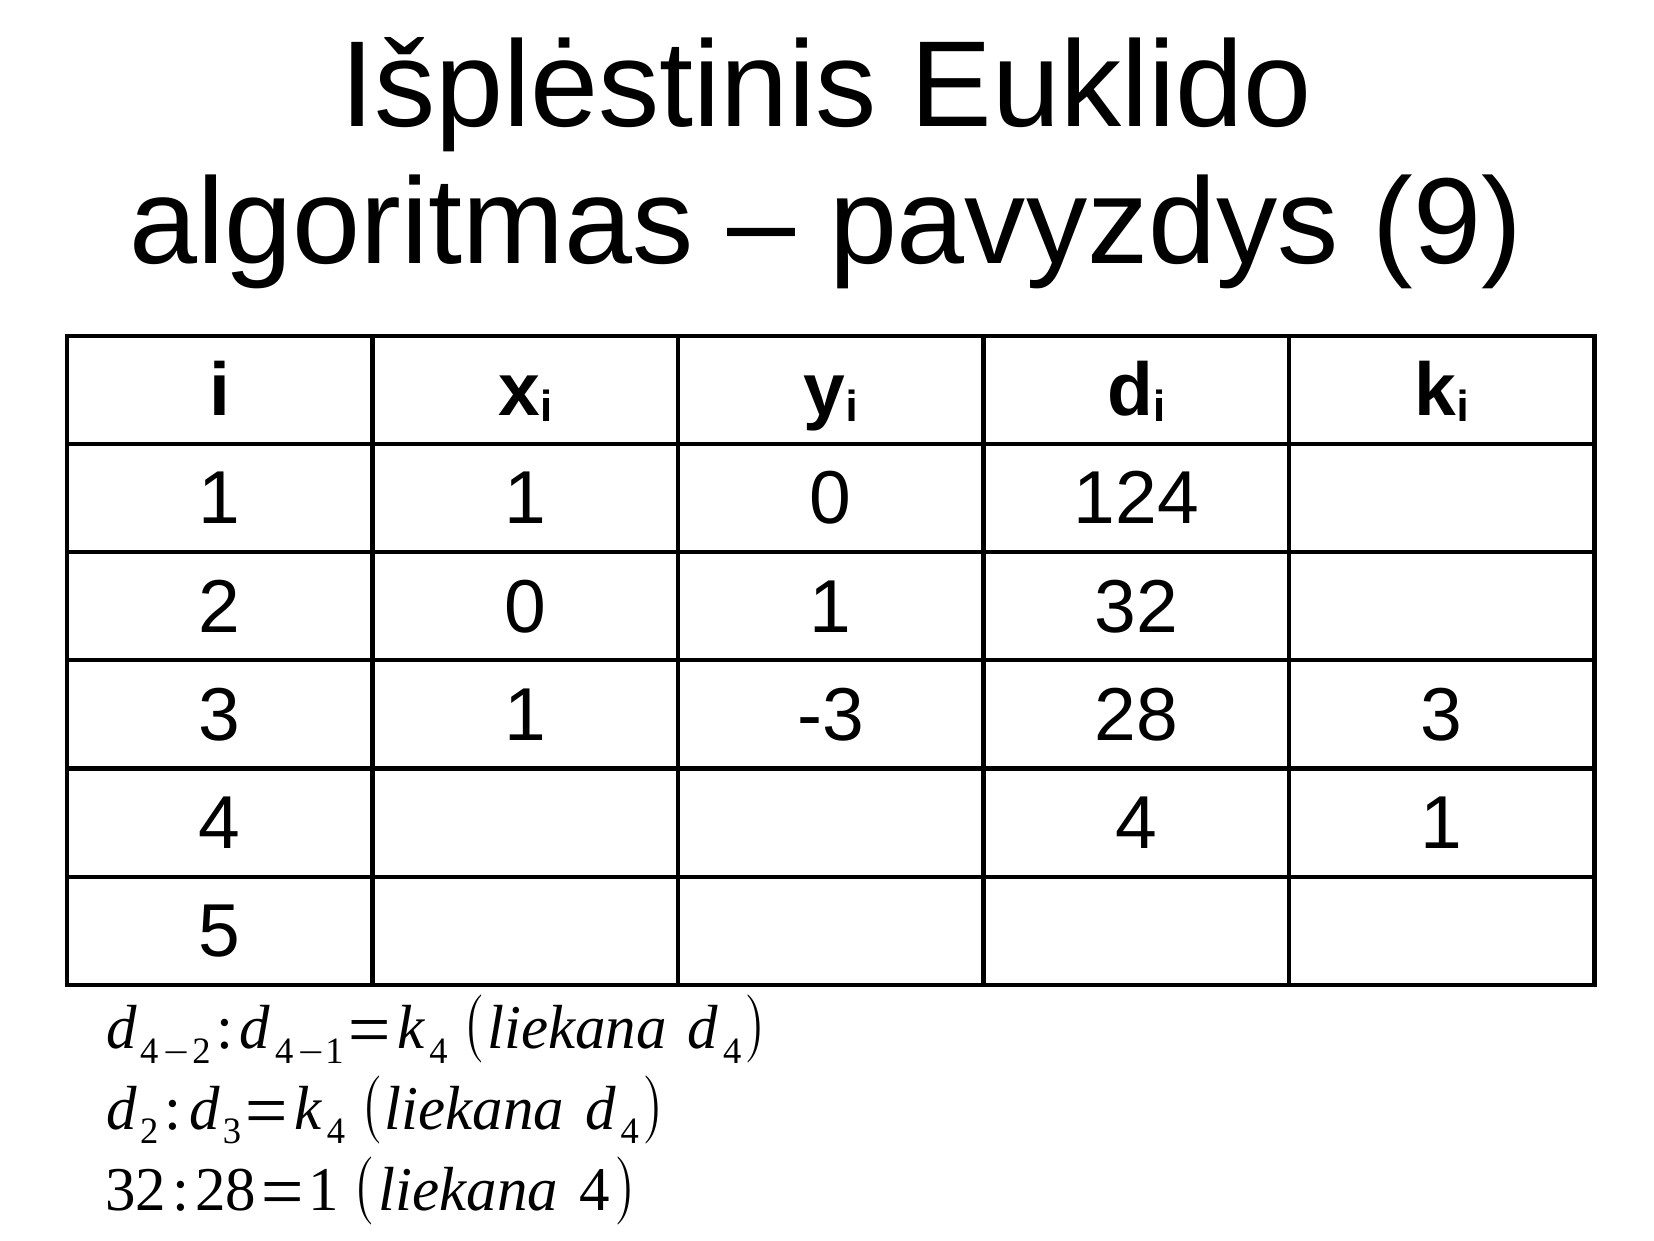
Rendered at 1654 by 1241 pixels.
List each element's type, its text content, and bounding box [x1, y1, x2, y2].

table_cell 1 [1291, 771, 1592, 875]
table_cell 4 [69, 771, 370, 875]
table_header xi [375, 338, 676, 442]
table_header di [986, 338, 1287, 442]
table_cell 1 [375, 662, 676, 766]
table_cell 124 [986, 446, 1287, 550]
table_header ki [1291, 338, 1592, 442]
table_cell 0 [680, 446, 981, 550]
table_cell [375, 879, 676, 983]
table_cell [1291, 879, 1592, 983]
table_cell [1291, 446, 1592, 550]
table_cell [986, 879, 1287, 983]
table_cell 32 [986, 554, 1287, 658]
table_cell [375, 771, 676, 875]
title Išplėstinis Euklido algoritmas – pavyzdys (9) [82, 16, 1571, 290]
table_cell 1 [69, 446, 370, 550]
table_cell 4 [986, 771, 1287, 875]
table_header i [69, 338, 370, 442]
chart [98, 992, 772, 1229]
table_cell 0 [375, 554, 676, 658]
table_cell 3 [1291, 662, 1592, 766]
table_cell 28 [986, 662, 1287, 766]
table_header yi [680, 338, 981, 442]
table_cell 5 [69, 879, 370, 983]
table_cell -3 [680, 662, 981, 766]
table_cell [680, 771, 981, 875]
table_cell 1 [680, 554, 981, 658]
table_cell 1 [375, 446, 676, 550]
table_cell 2 [69, 554, 370, 658]
table_cell [1291, 554, 1592, 658]
table_cell 3 [69, 662, 370, 766]
table_cell [680, 879, 981, 983]
